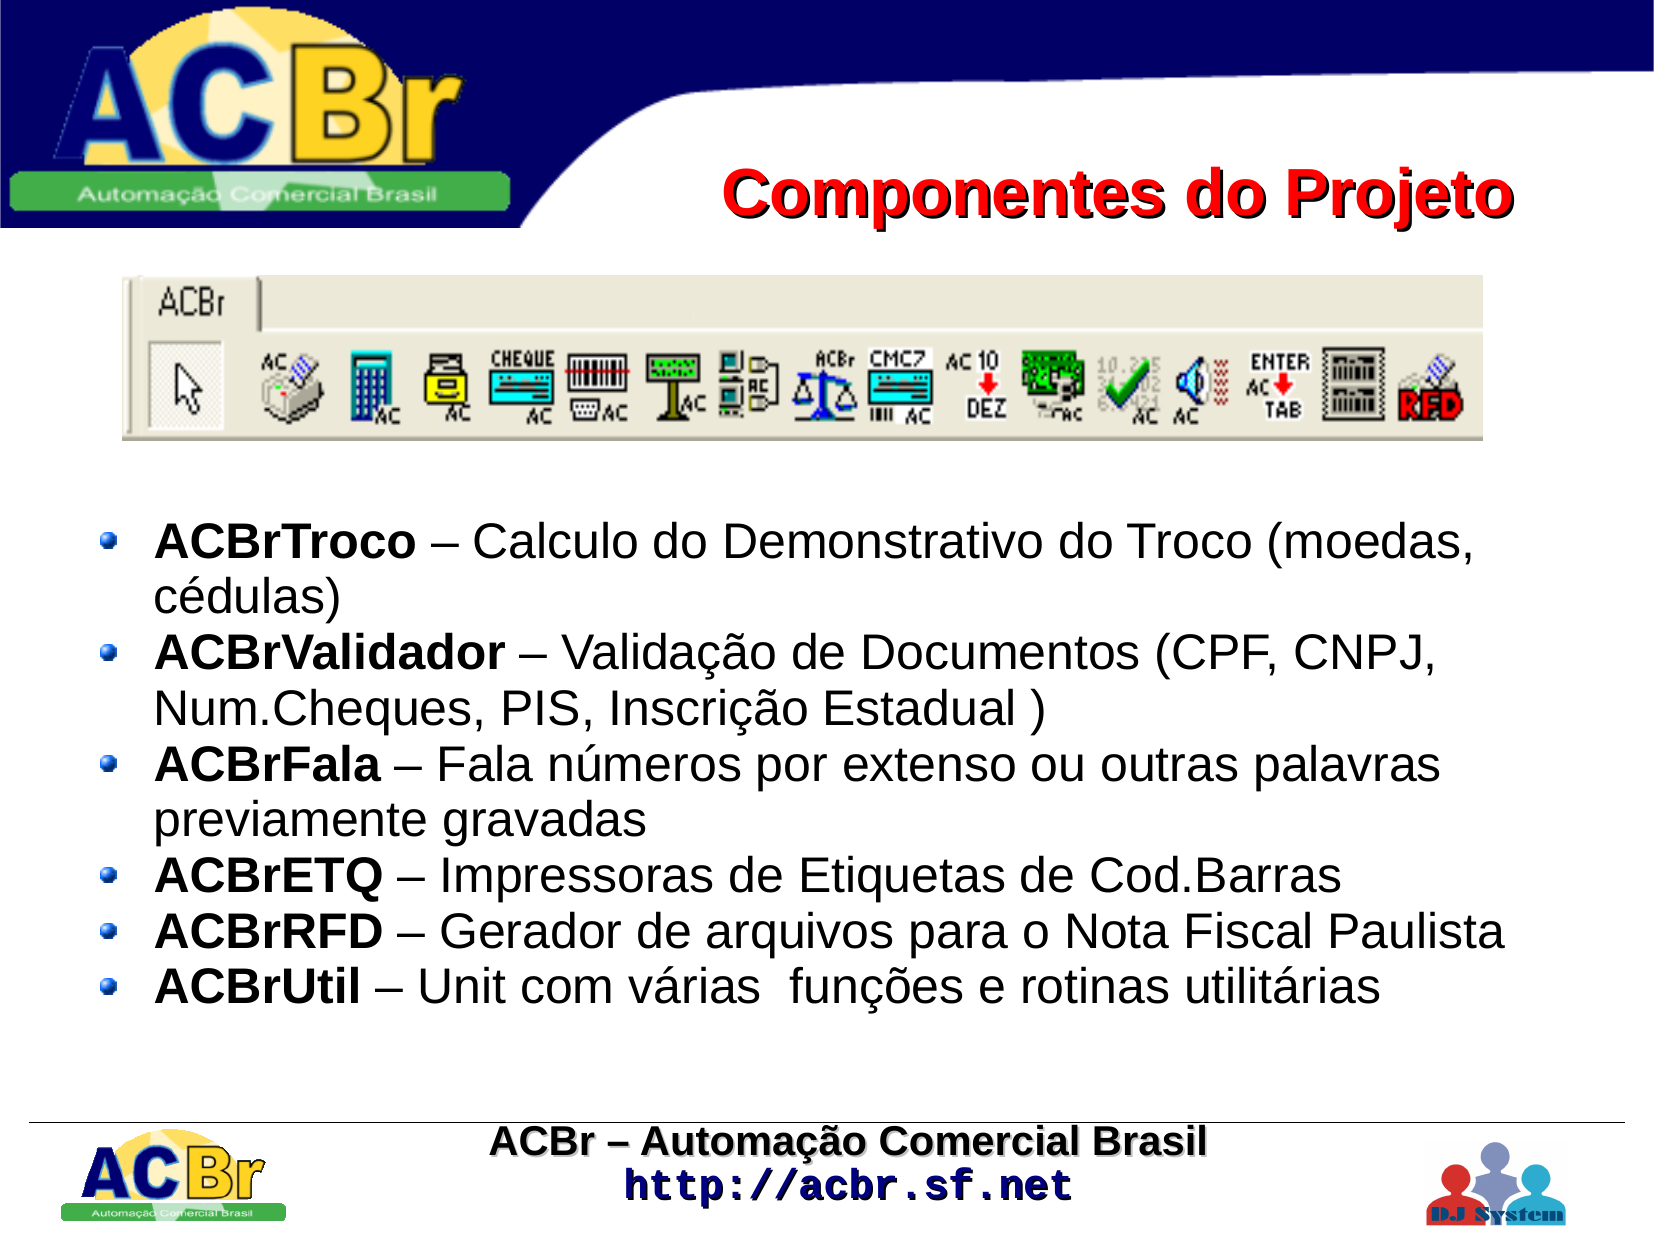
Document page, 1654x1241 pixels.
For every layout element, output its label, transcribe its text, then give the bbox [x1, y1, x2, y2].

list ACBrTroco – Calculo do Demonstrativo do Troco (moedas, cédulas) ACBrValidador – Validação de Documentos (CPF, CNPJ, Num.Cheques, PIS, Inscrição Estadual ) ACBrFala – Fala números por extenso ou outras palavras previamente gravadas ACBrETQ – Impressoras de Etiquetas de Cod.Barras ACBrRFD – Gerador de arquivos para o Nota Fiscal Paulista ACBrUtil – Unit com várias funções e rotinas utilitárias [82, 512, 1571, 1082]
title Componentes do Projeto [604, 108, 1631, 277]
picture [0, 0, 1654, 228]
picture [1425, 1142, 1569, 1227]
picture [59, 1127, 287, 1224]
picture [122, 275, 1483, 441]
